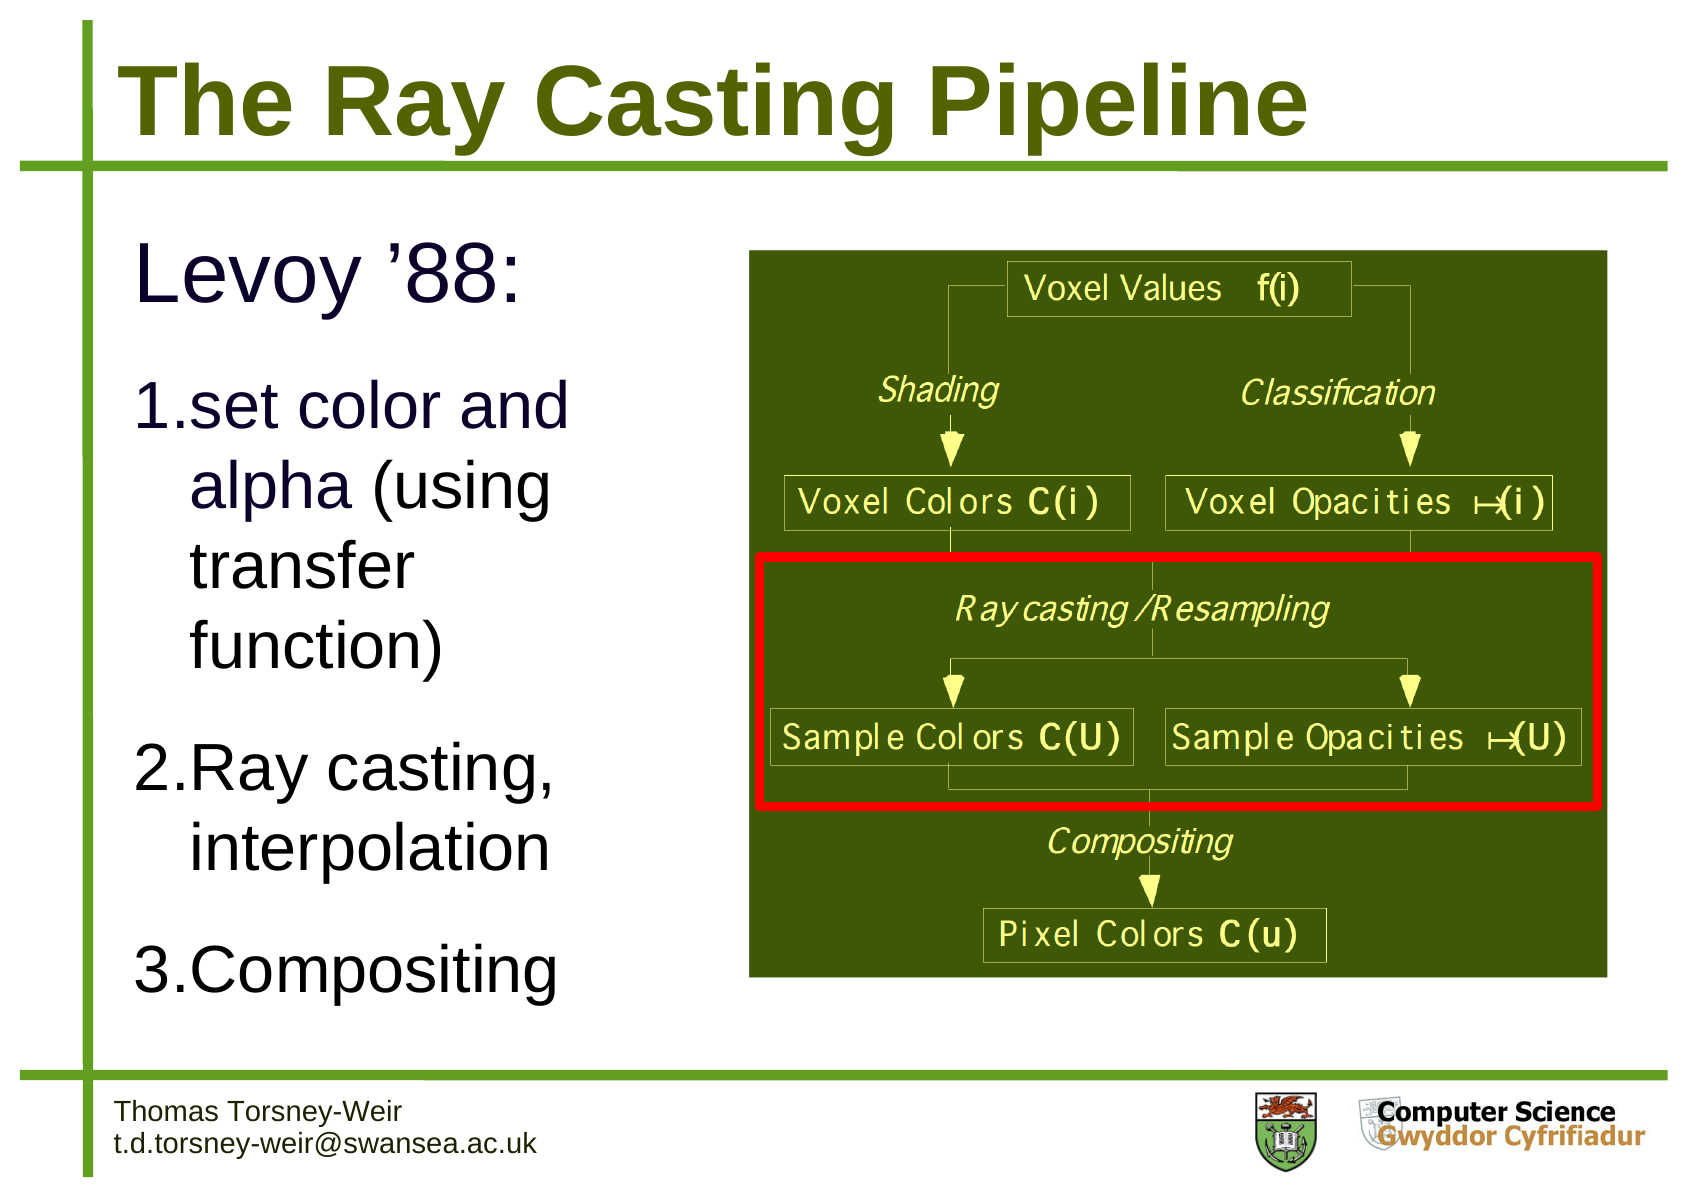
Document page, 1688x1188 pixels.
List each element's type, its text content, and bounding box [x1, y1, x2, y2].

picture [732, 230, 1622, 988]
title The Ray Casting Pipeline [101, 36, 1666, 166]
picture [1240, 1092, 1654, 1173]
list Levoy ’88: 1. set color and alpha (using transfer function) 2. Ray casting, interpolation 3. Compositing [117, 209, 691, 1060]
